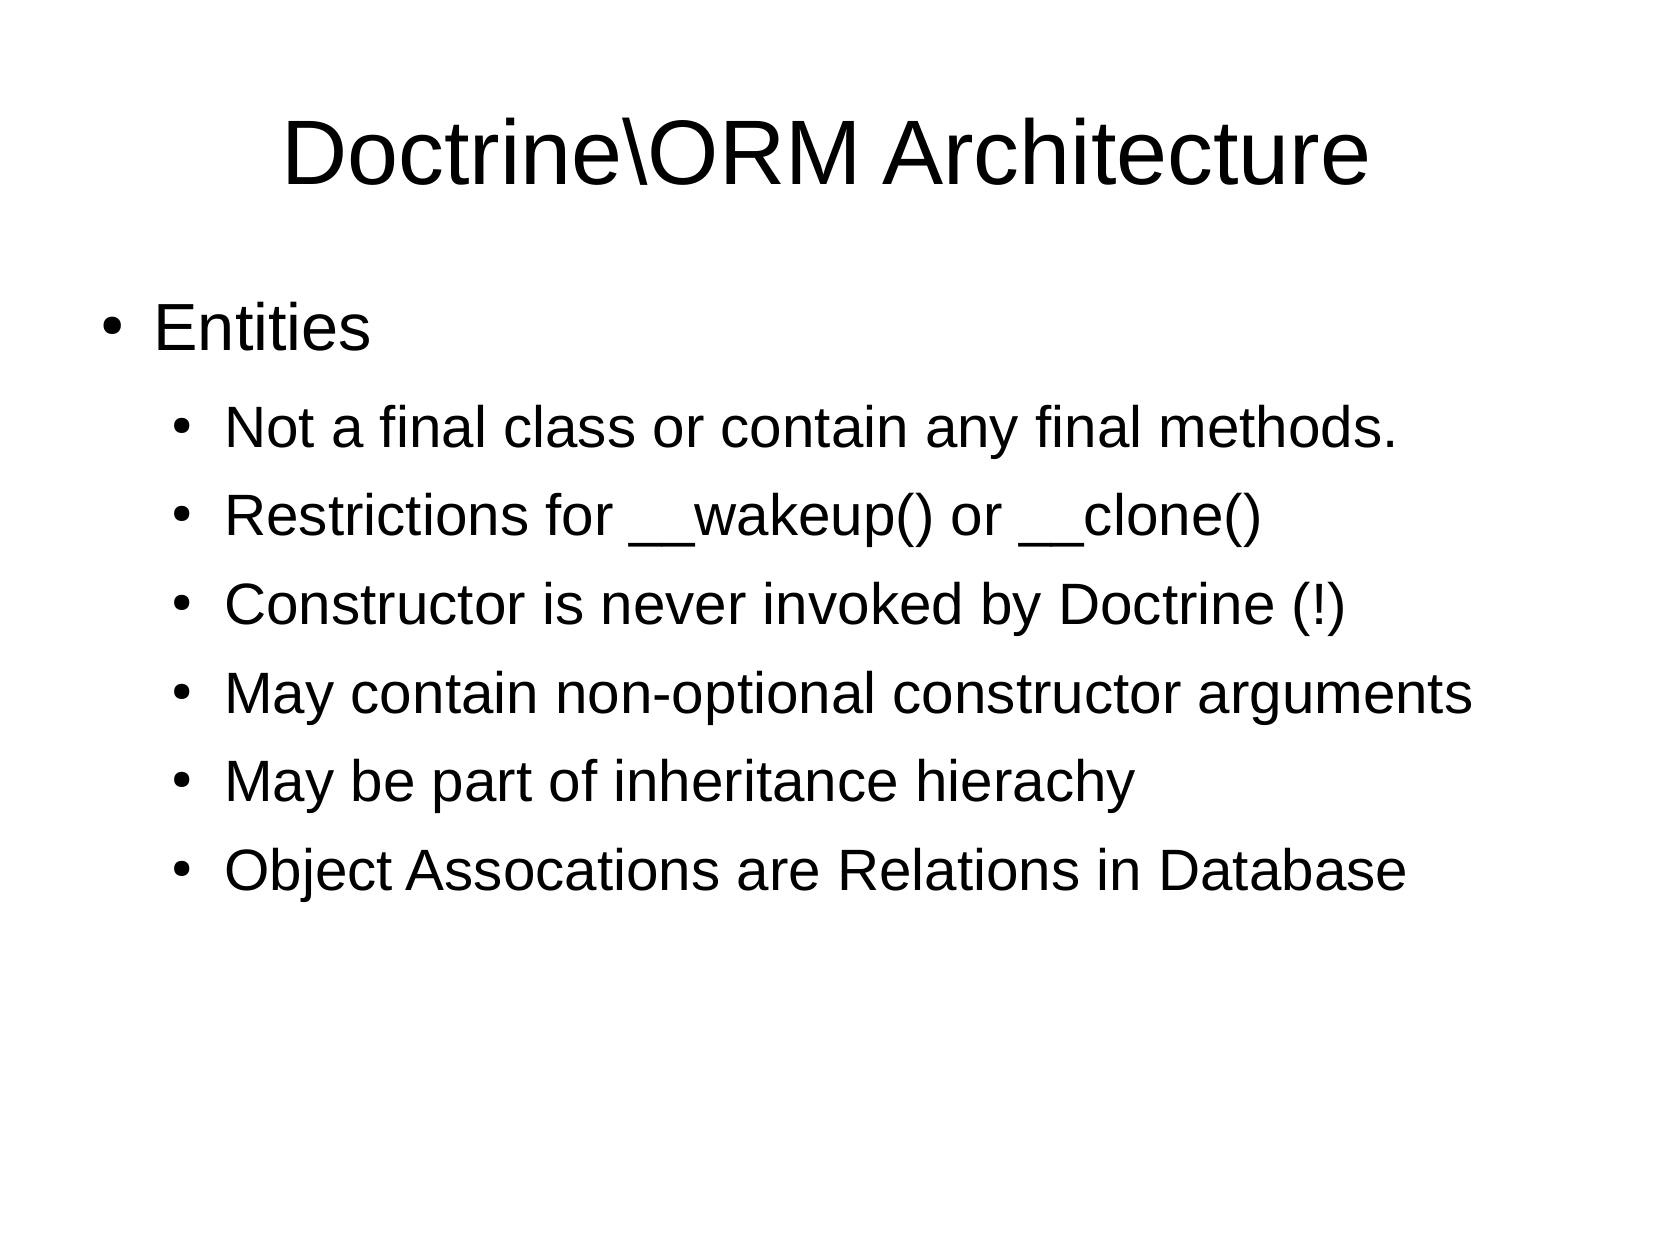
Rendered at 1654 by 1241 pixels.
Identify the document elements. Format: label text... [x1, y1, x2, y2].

list Entities Not a final class or contain any final methods. Restrictions for __wakeup() or __clone() Constructor is never invoked by Doctrine (!) May contain non-optional constructor arguments May be part of inheritance hierachy Object Assocations are Relations in Database [82, 290, 1571, 1109]
title Doctrine\ORM Architecture [82, 49, 1571, 257]
